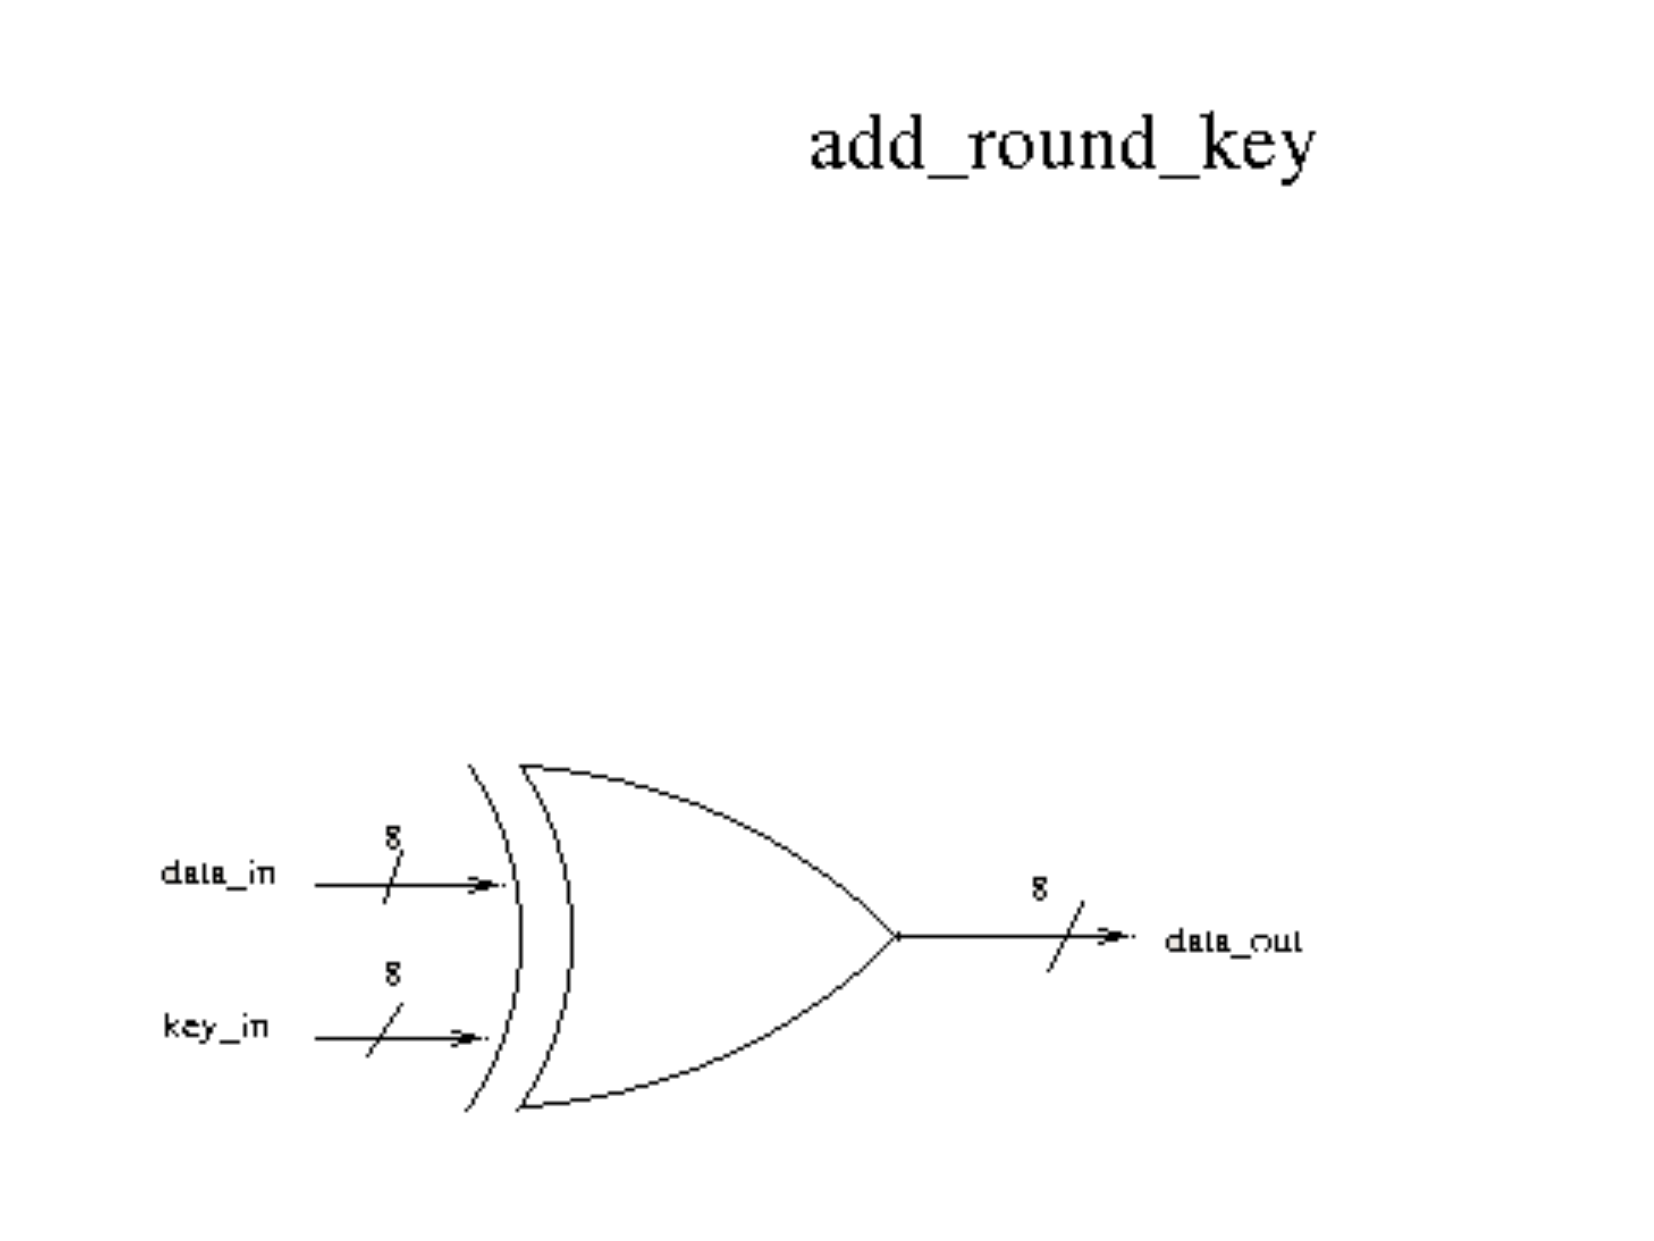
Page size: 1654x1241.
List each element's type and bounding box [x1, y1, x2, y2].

picture [37, 37, 1613, 1205]
